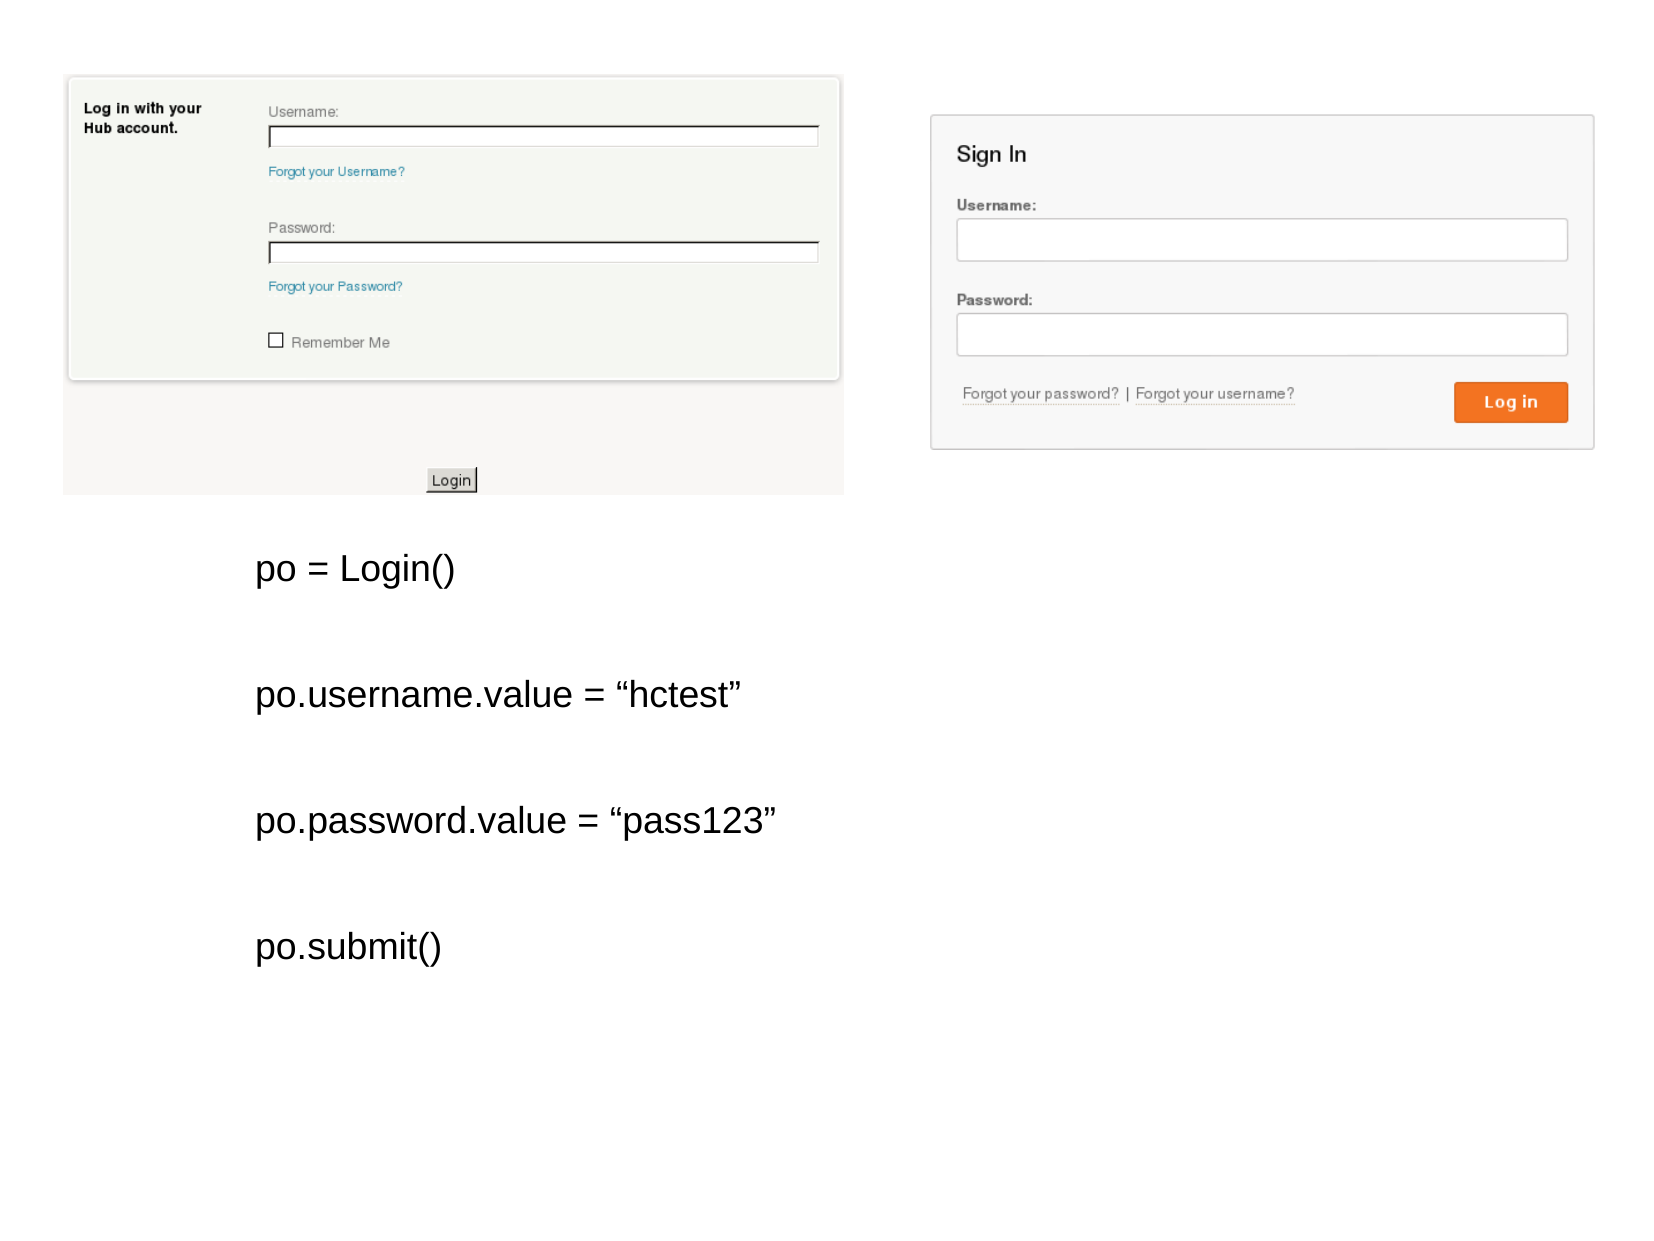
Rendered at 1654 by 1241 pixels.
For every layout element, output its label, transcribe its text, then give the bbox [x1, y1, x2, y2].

picture [63, 74, 844, 495]
picture [929, 112, 1596, 450]
text_box po = Login() po.username.value = “hctest” po.password.value = “pass123” po.submit() [240, 540, 1396, 991]
